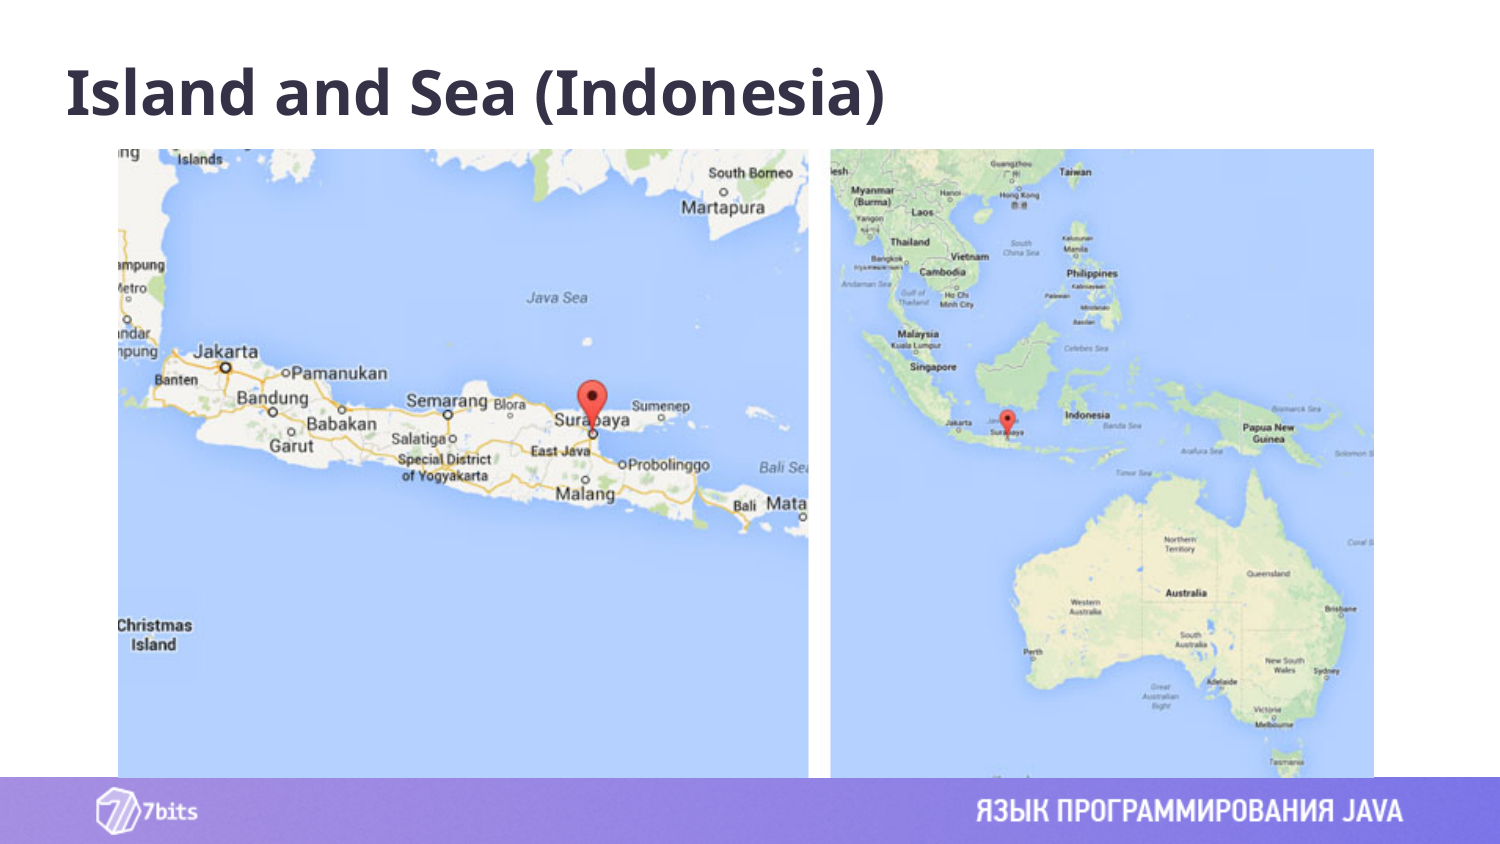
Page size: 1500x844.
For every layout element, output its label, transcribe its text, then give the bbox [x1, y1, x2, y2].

picture [0, 149, 1500, 844]
title Island and Sea (Indonesia) [51, 38, 1449, 157]
